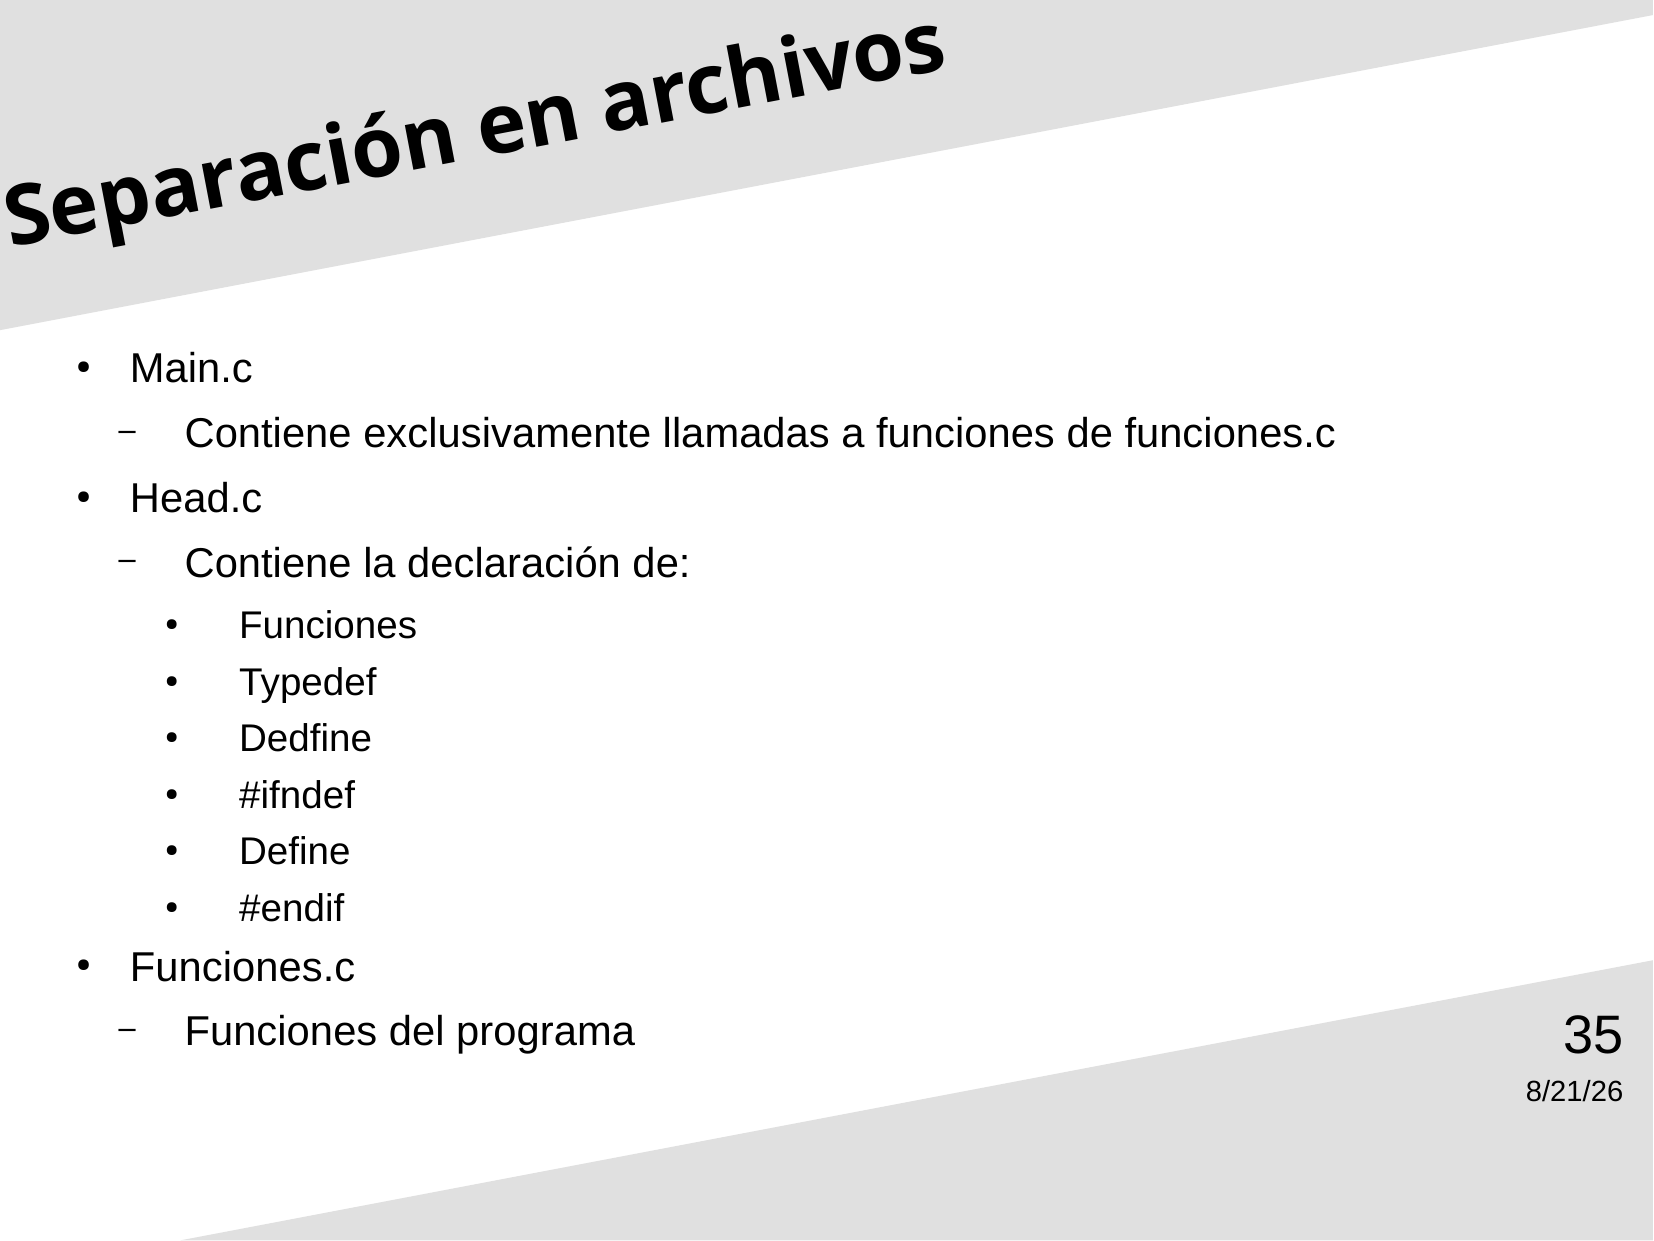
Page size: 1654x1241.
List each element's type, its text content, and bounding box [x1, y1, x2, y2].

title Separación en archivos [0, 0, 1486, 318]
list Main.c Contiene exclusivamente llamadas a funciones de funciones.c Head.c Contiene la declaración de: Funciones Typedef Dedfine #ifndef Define #endif Funciones.c Funciones del programa [75, 345, 1531, 1065]
